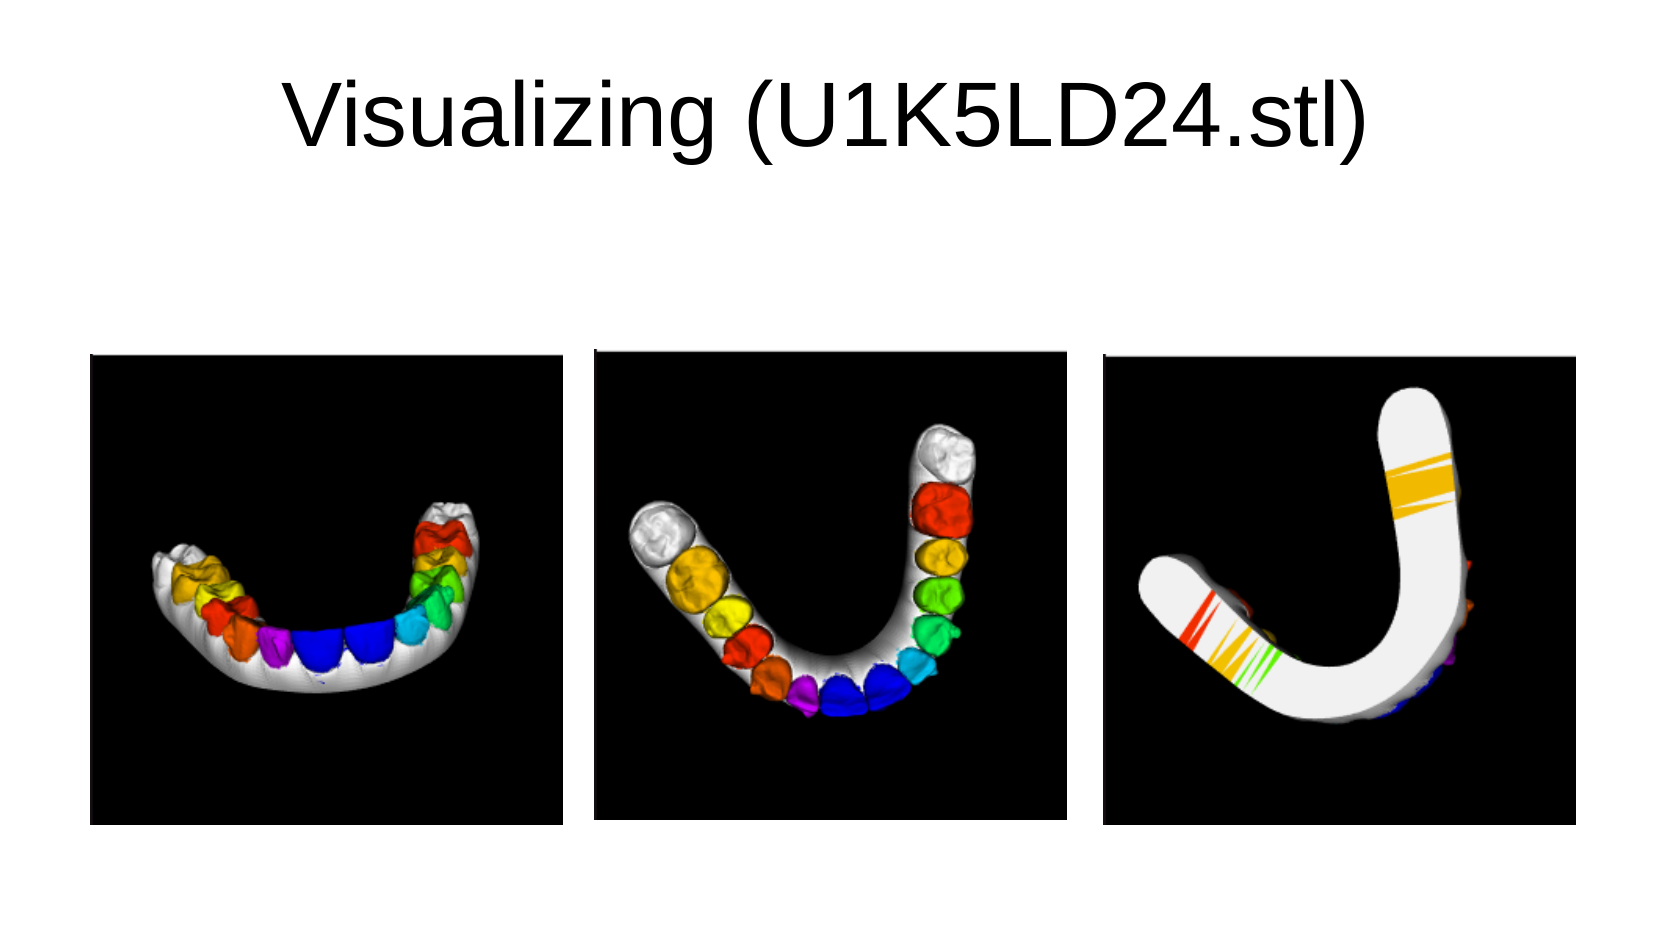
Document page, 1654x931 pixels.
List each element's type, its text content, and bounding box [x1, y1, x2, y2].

picture [594, 349, 1067, 820]
picture [1103, 354, 1576, 826]
title Visualizing (U1K5LD24.stl) [82, 37, 1571, 193]
picture [90, 354, 563, 826]
